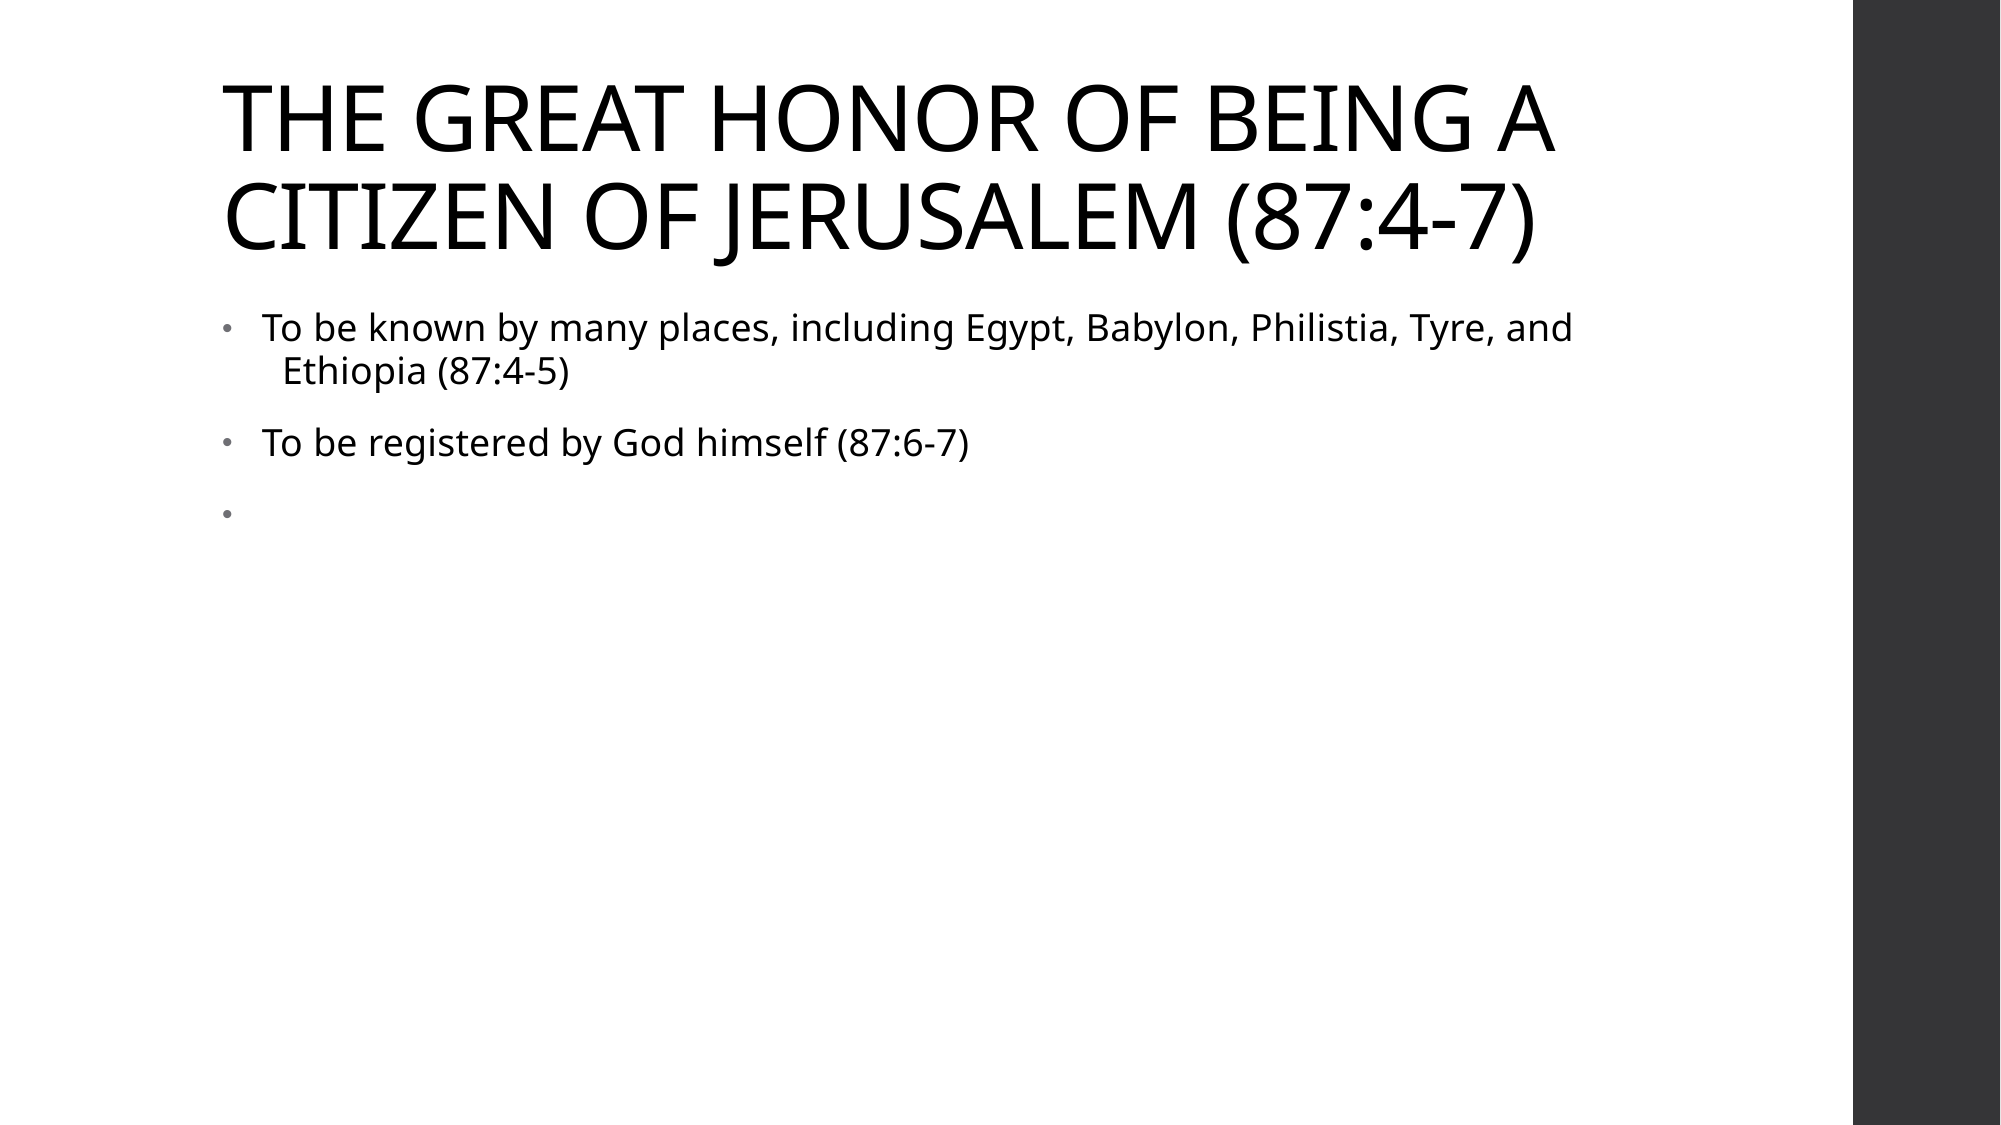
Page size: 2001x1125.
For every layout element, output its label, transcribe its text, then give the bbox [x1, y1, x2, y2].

title THE GREAT HONOR OF BEING A CITIZEN OF JERUSALEM (87:4-7) [206, 60, 1797, 278]
list To be known by many places, including Egypt, Babylon, Philistia, Tyre, and Ethiopia (87:4-5) To be registered by God himself (87:6-7) [206, 299, 1617, 1014]
